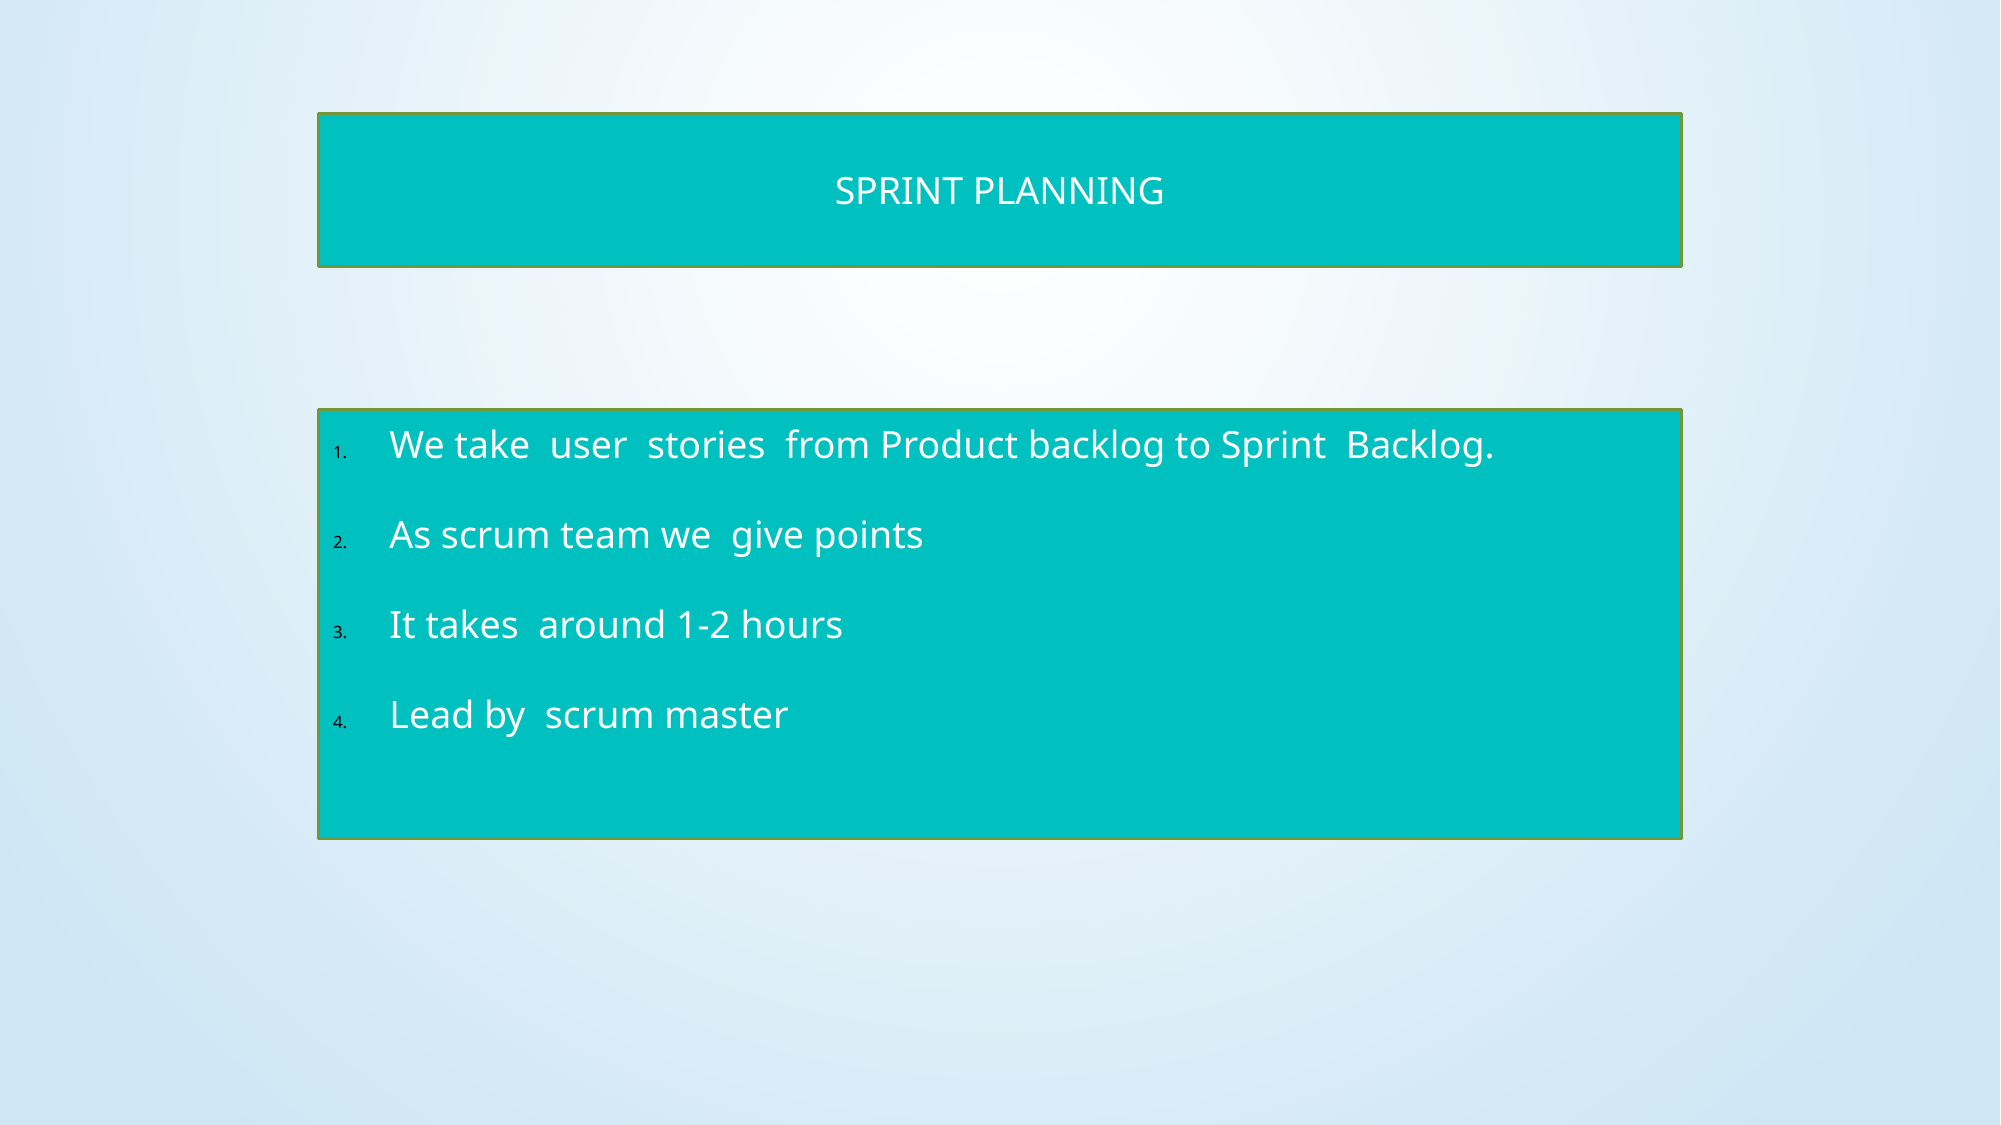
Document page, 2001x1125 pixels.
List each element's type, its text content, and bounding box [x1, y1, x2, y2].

text_box SPRINT PLANNING [318, 113, 1682, 267]
picture [0, 0, 2000, 1125]
text_box We take user stories from Product backlog to Sprint Backlog. As scrum team we give points It takes around 1-2 hours Lead by scrum master [318, 409, 1682, 839]
